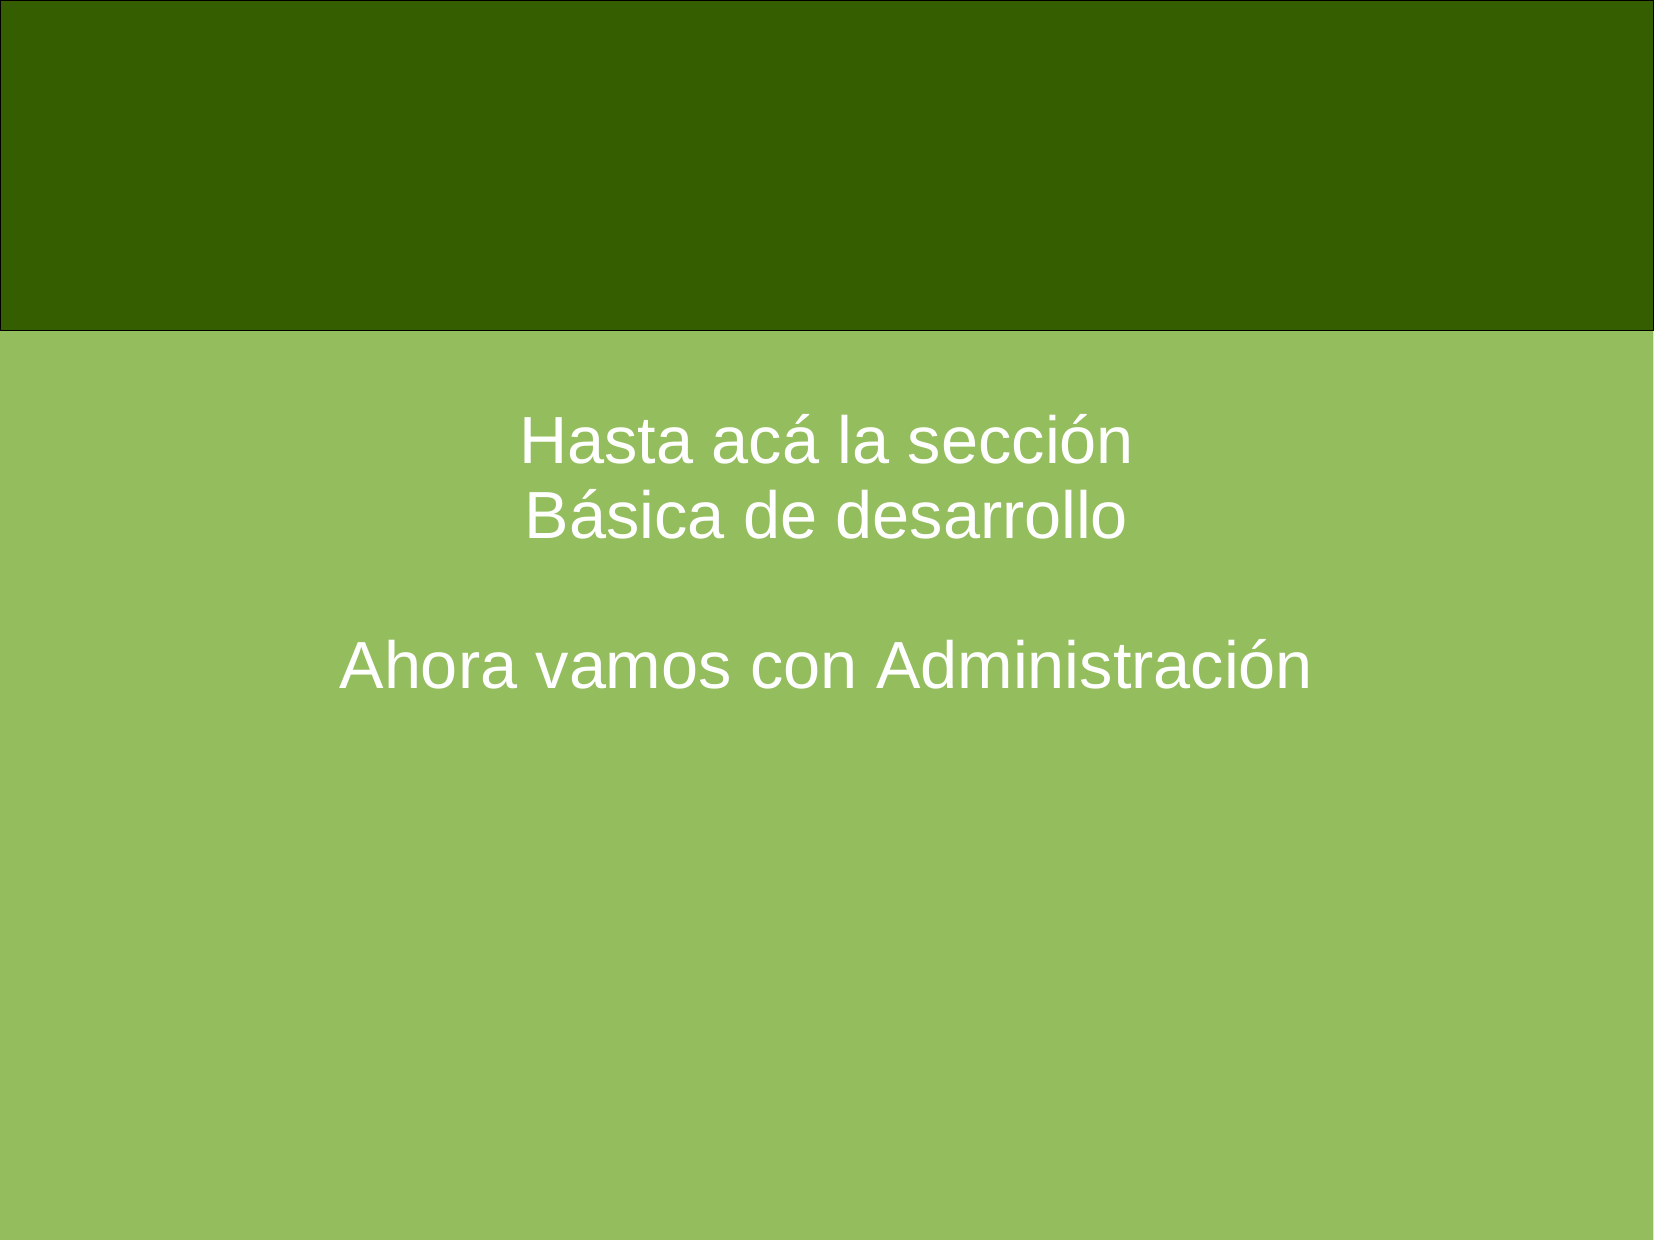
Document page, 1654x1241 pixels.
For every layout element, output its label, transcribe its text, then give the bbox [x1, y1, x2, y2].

subtitle Hasta acá la sección Básica de desarrollo Ahora vamos con Administración [82, 49, 1571, 1057]
